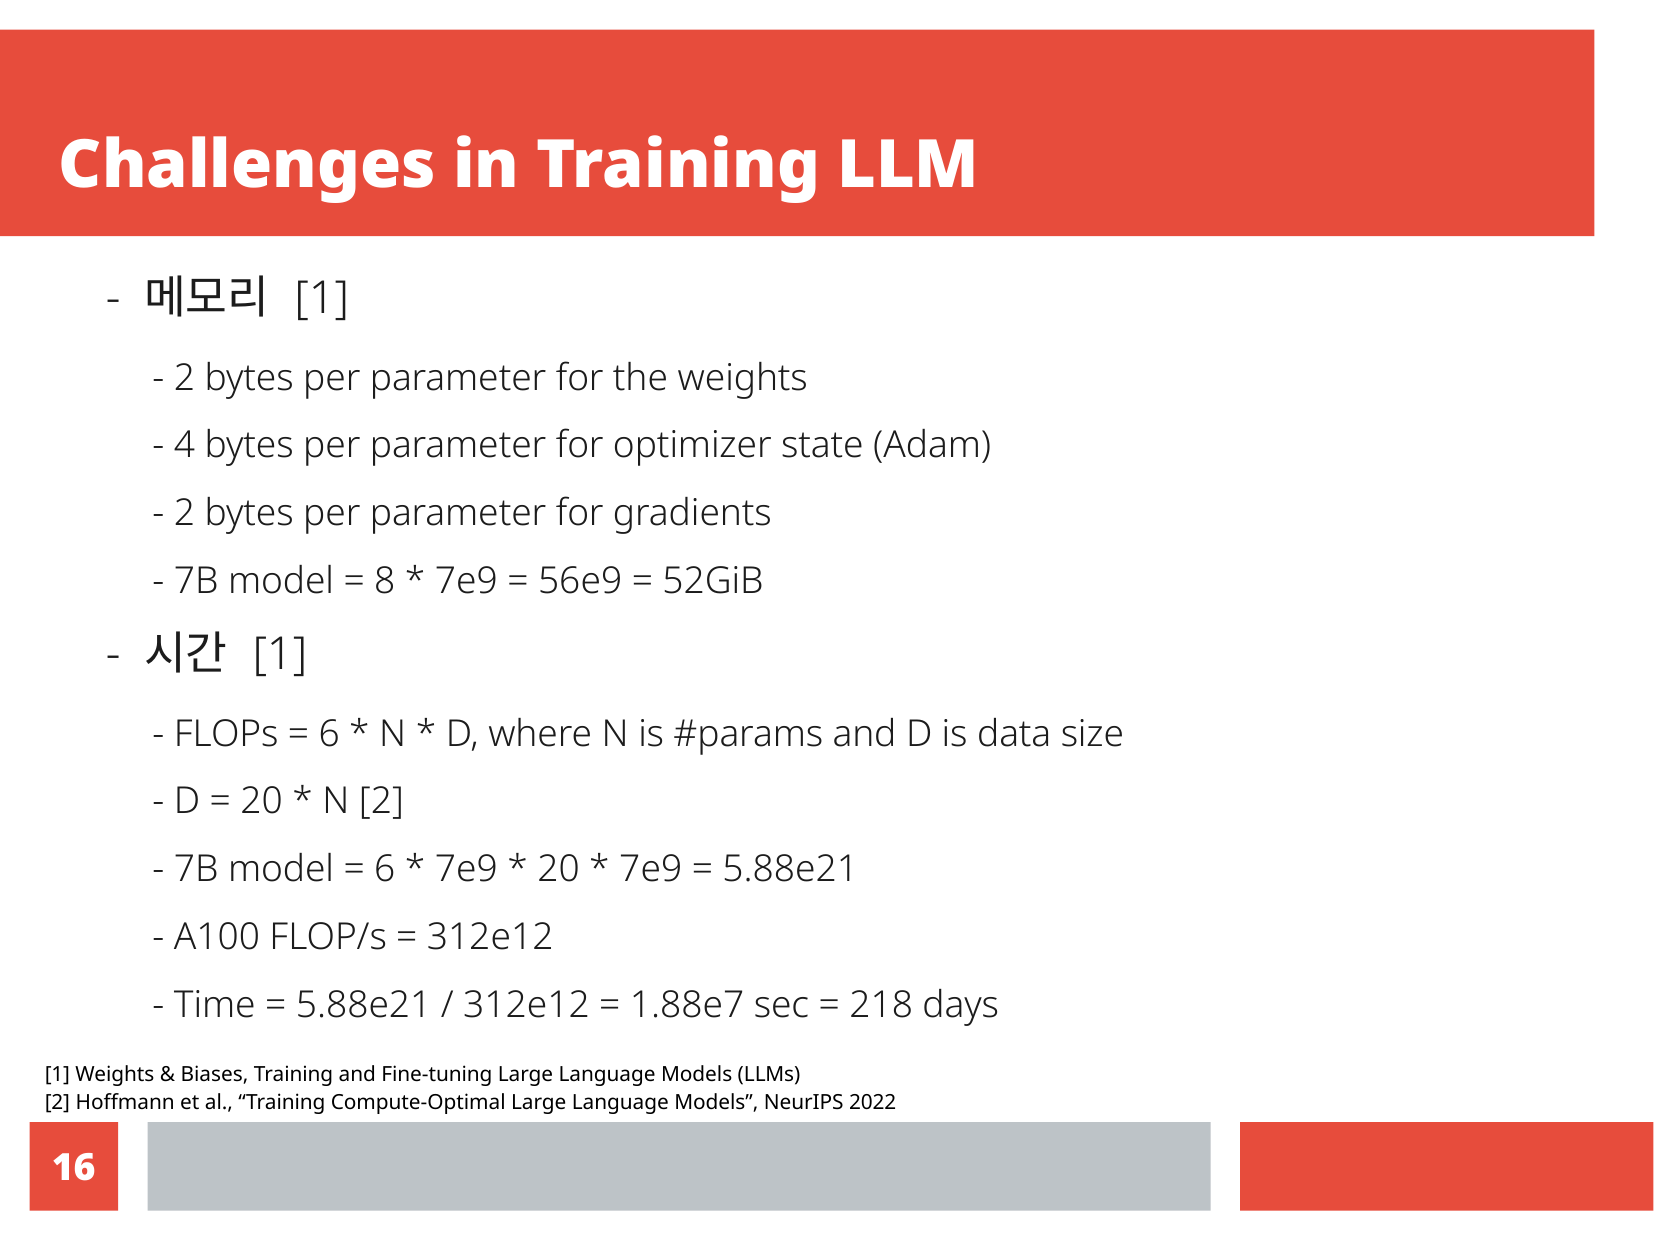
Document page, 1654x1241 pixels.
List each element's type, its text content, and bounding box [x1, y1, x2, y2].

list - 메모리 [1] - 2 bytes per parameter for the weights - 4 bytes per parameter for optimizer state (Adam) - 2 bytes per parameter for gradients - 7B model = 8 * 7e9 = 56e9 = 52GiB - 시간 [1] - FLOPs = 6 * N * D, where N is #params and D is data size - D = 20 * N [2] - 7B model = 6 * 7e9 * 20 * 7e9 = 5.88e21 - A100 FLOP/s = 312e12 - Time = 5.88e21 / 312e12 = 1.88e7 sec = 218 days [59, 265, 1565, 1034]
text_box [1] Weights & Biases, Training and Fine-tuning Large Language Models (LLMs) [2] Hoffmann et al., “Training Compute-Optimal Large Language Models”, NeurIPS 2022 [30, 1051, 1621, 1128]
title Challenges in Training LLM [59, 59, 1595, 207]
